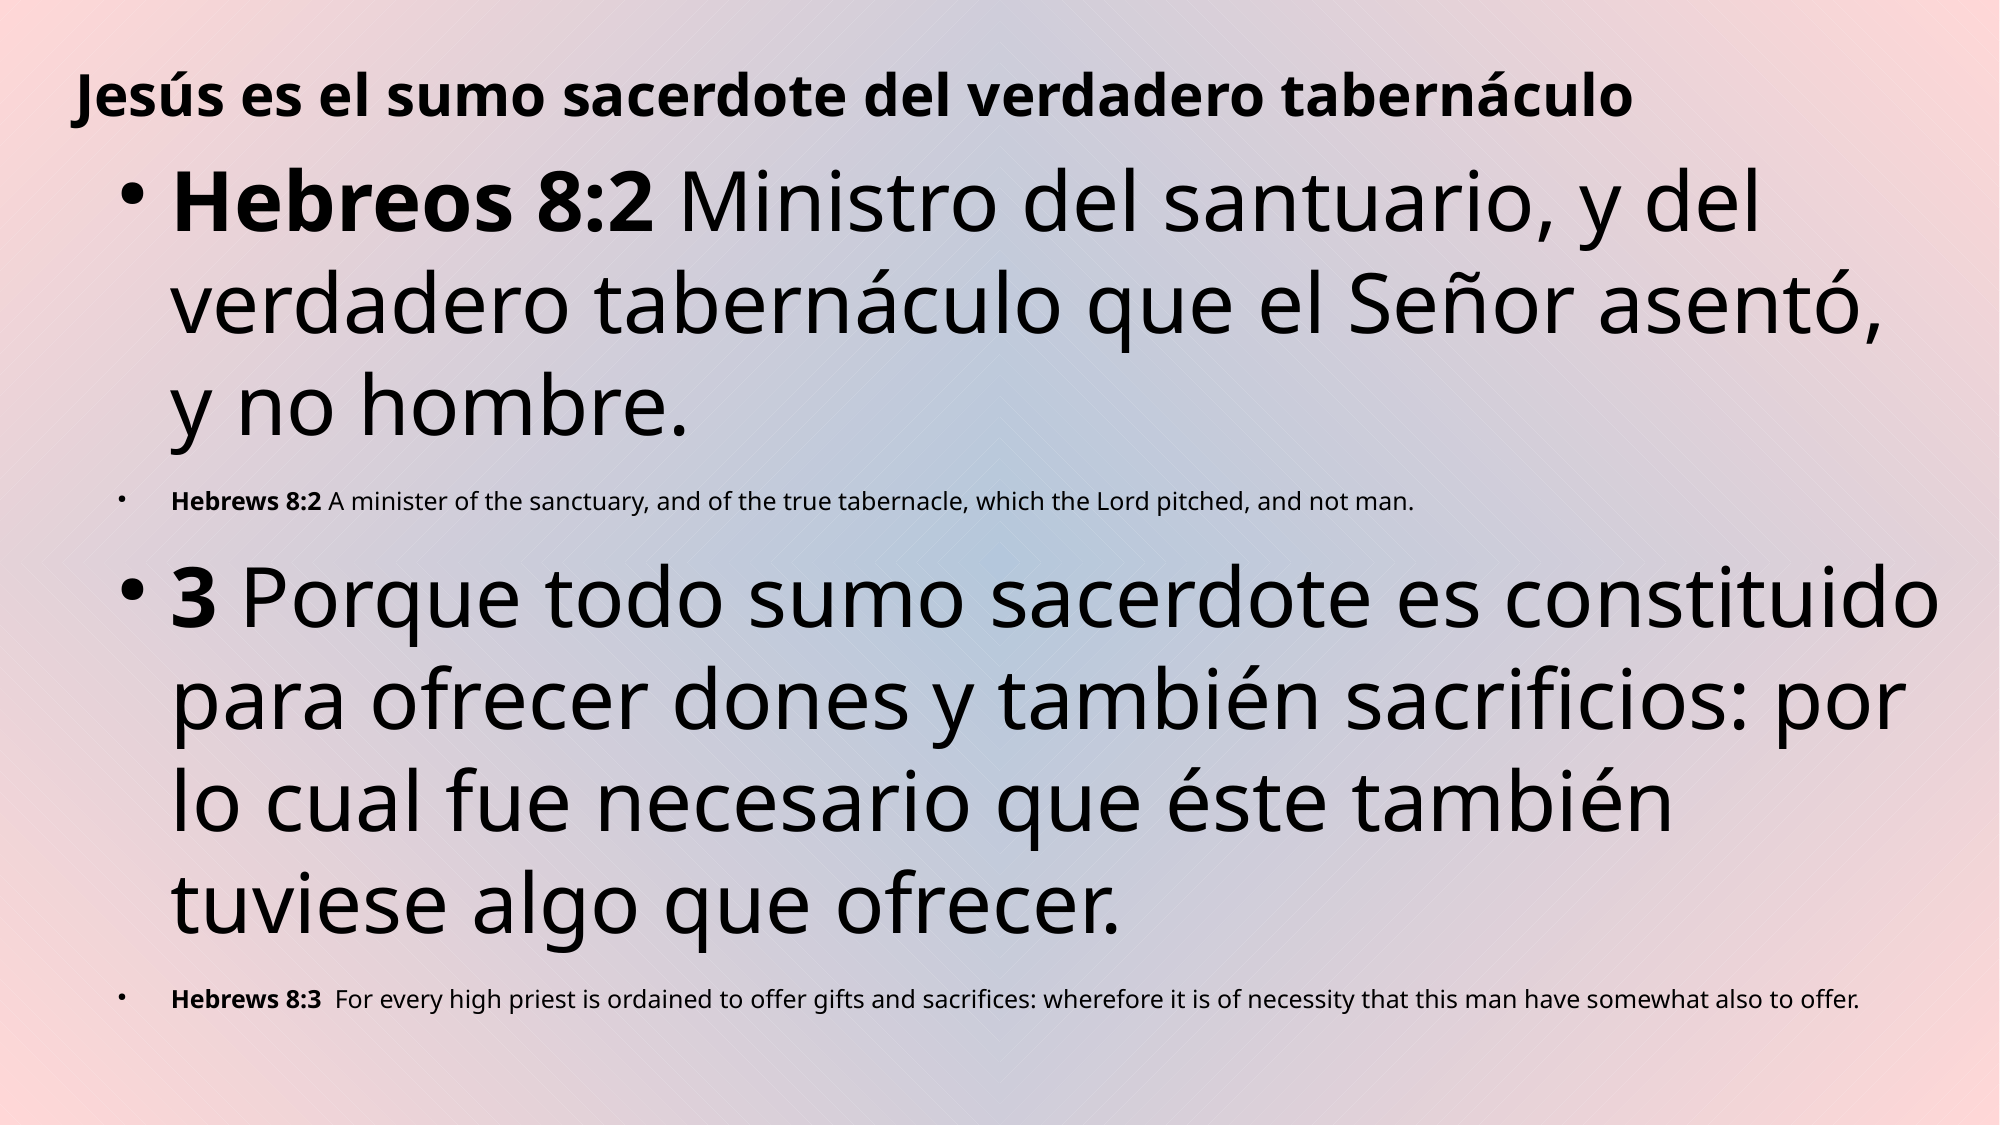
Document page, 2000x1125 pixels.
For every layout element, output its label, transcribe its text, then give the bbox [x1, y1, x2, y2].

title Jesús es el sumo sacerdote del verdadero tabernáculo [74, 37, 1950, 150]
list Hebreos 8:2 Ministro del santuario, y del verdadero tabernáculo que el Señor asentó, y no hombre. Hebrews 8:2 A minister of the sanctuary, and of the true tabernacle, which the Lord pitched, and not man. 3 Porque todo sumo sacerdote es constituido para ofrecer dones y también sacrificios: por lo cual fue necesario que éste también tuviese algo que ofrecer. Hebrews 8:3 For every high priest is ordained to offer gifts and sacrifices: wherefore it is of necessity that this man have somewhat also to offer. [99, 149, 1950, 1088]
